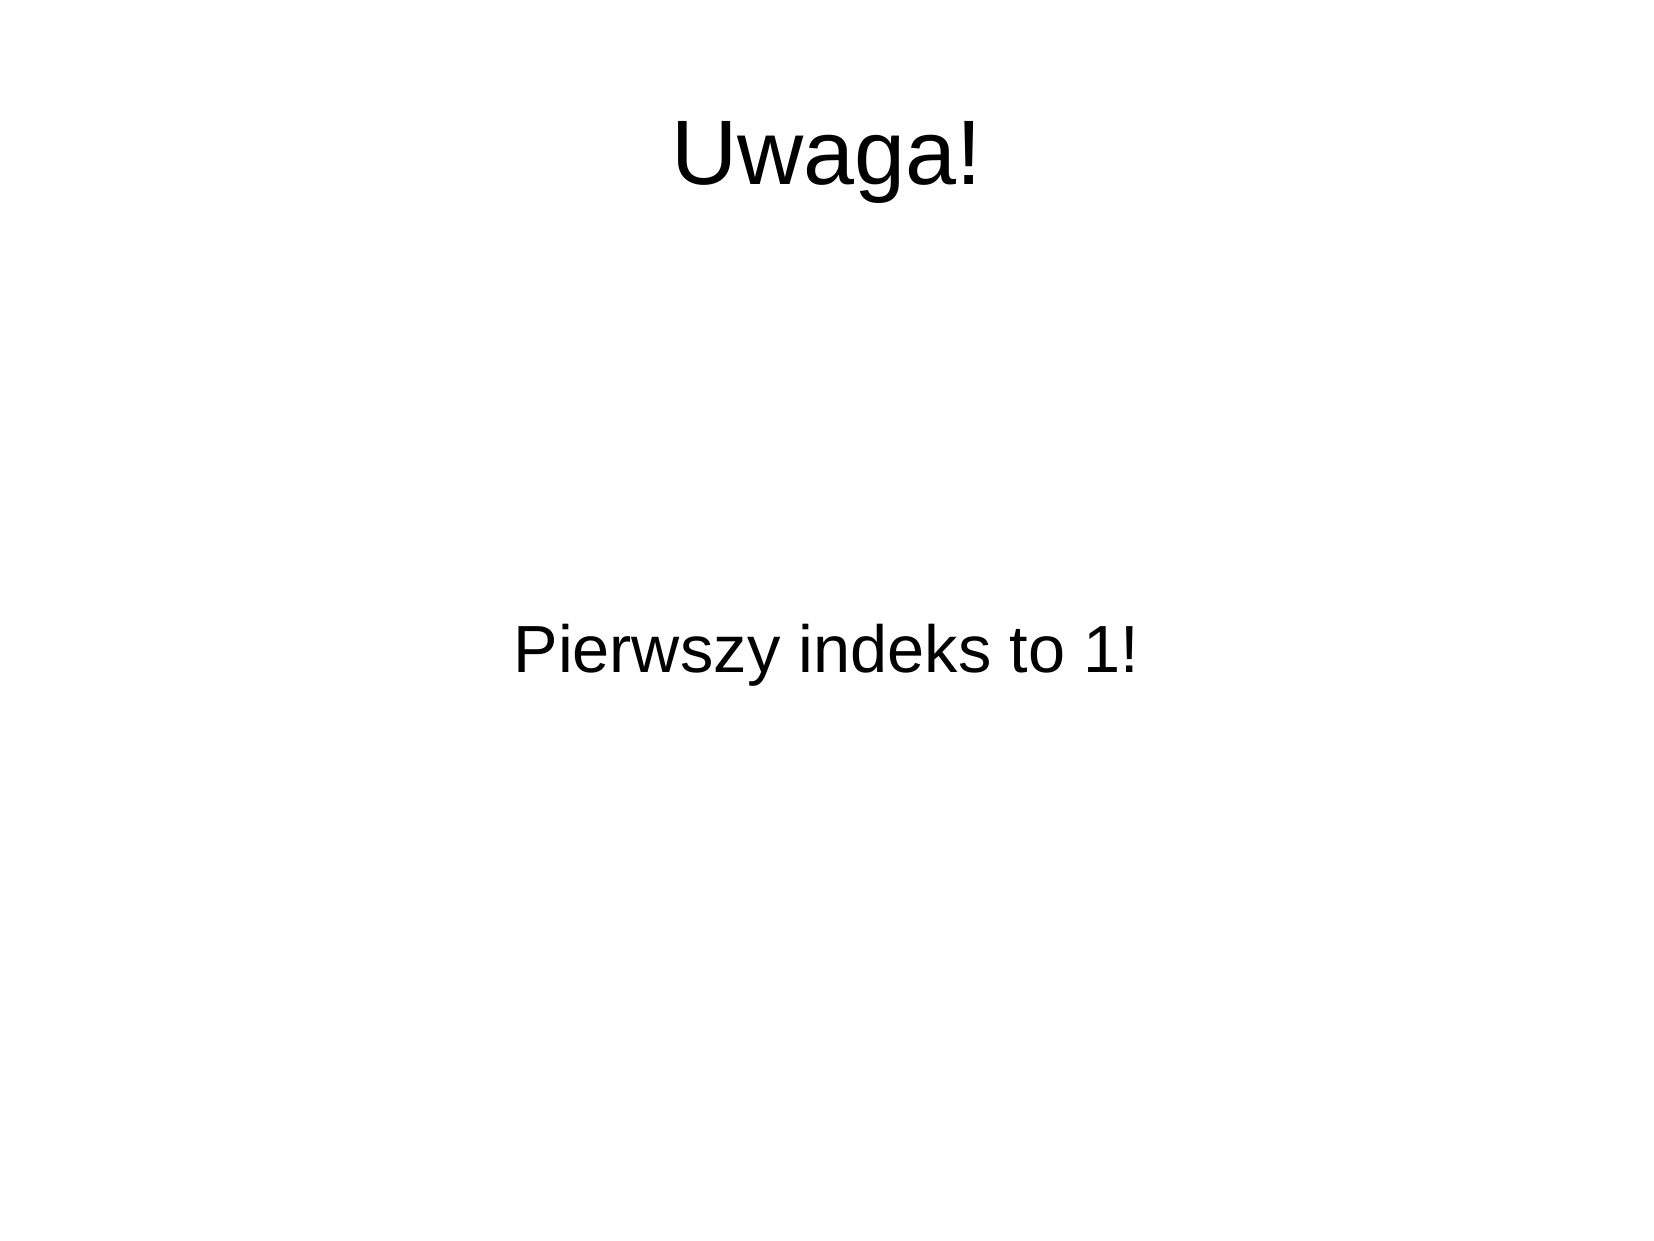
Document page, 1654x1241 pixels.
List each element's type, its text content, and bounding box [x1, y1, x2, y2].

subtitle Pierwszy indeks to 1! [82, 290, 1571, 1010]
title Uwaga! [82, 49, 1571, 257]
